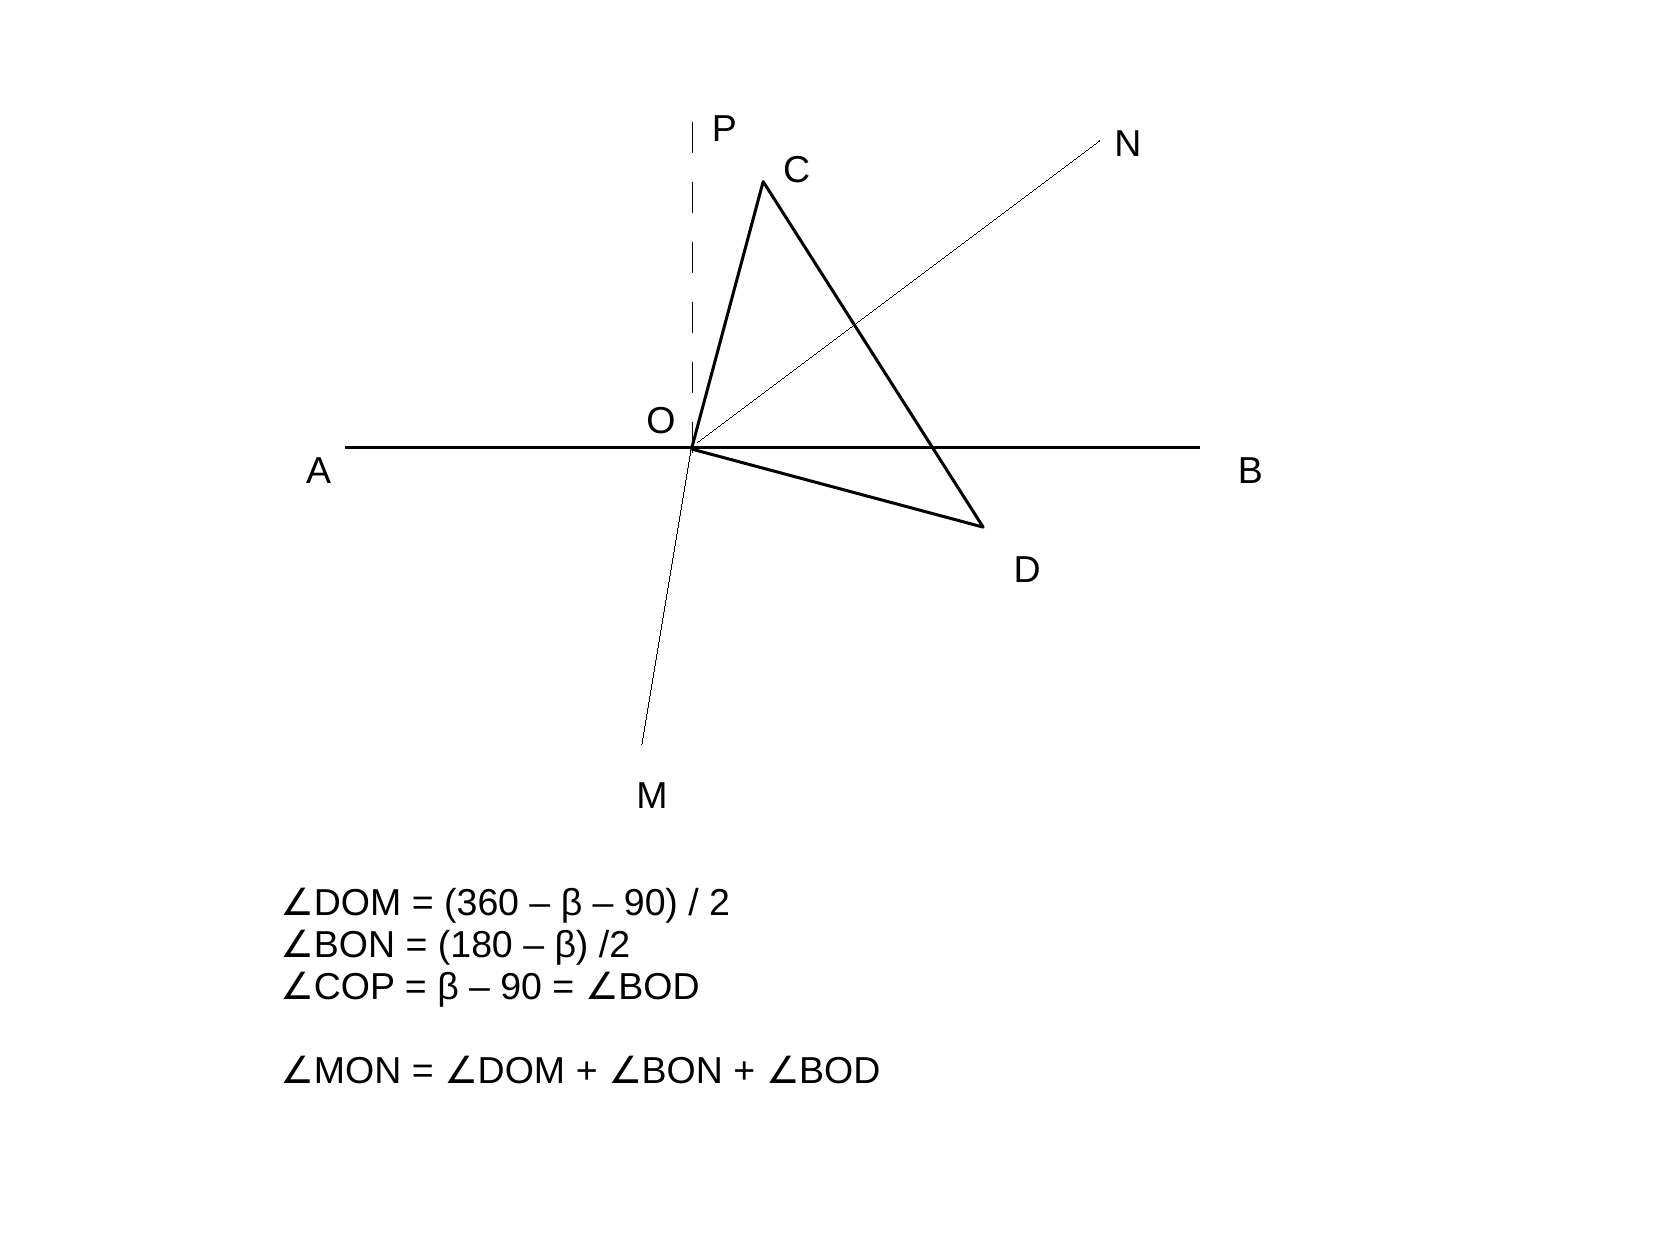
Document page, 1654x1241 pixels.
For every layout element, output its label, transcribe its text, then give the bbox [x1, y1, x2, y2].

text_box [693, 449, 984, 528]
text_box N [1099, 115, 1148, 173]
text_box D [999, 541, 1048, 599]
text_box M [621, 767, 674, 825]
text_box B [1223, 442, 1270, 500]
text_box P [697, 100, 744, 158]
text_box A [291, 442, 338, 500]
text_box O [631, 392, 682, 450]
text_box [693, 181, 932, 446]
text_box C [768, 140, 817, 198]
text_box ∠DOM = (360 – β – 90) / 2 ∠BON = (180 – β) /2 ∠COP = β – 90 = ∠BOD ∠MON = ∠DOM + ∠BON + ∠BOD [265, 874, 1477, 1142]
